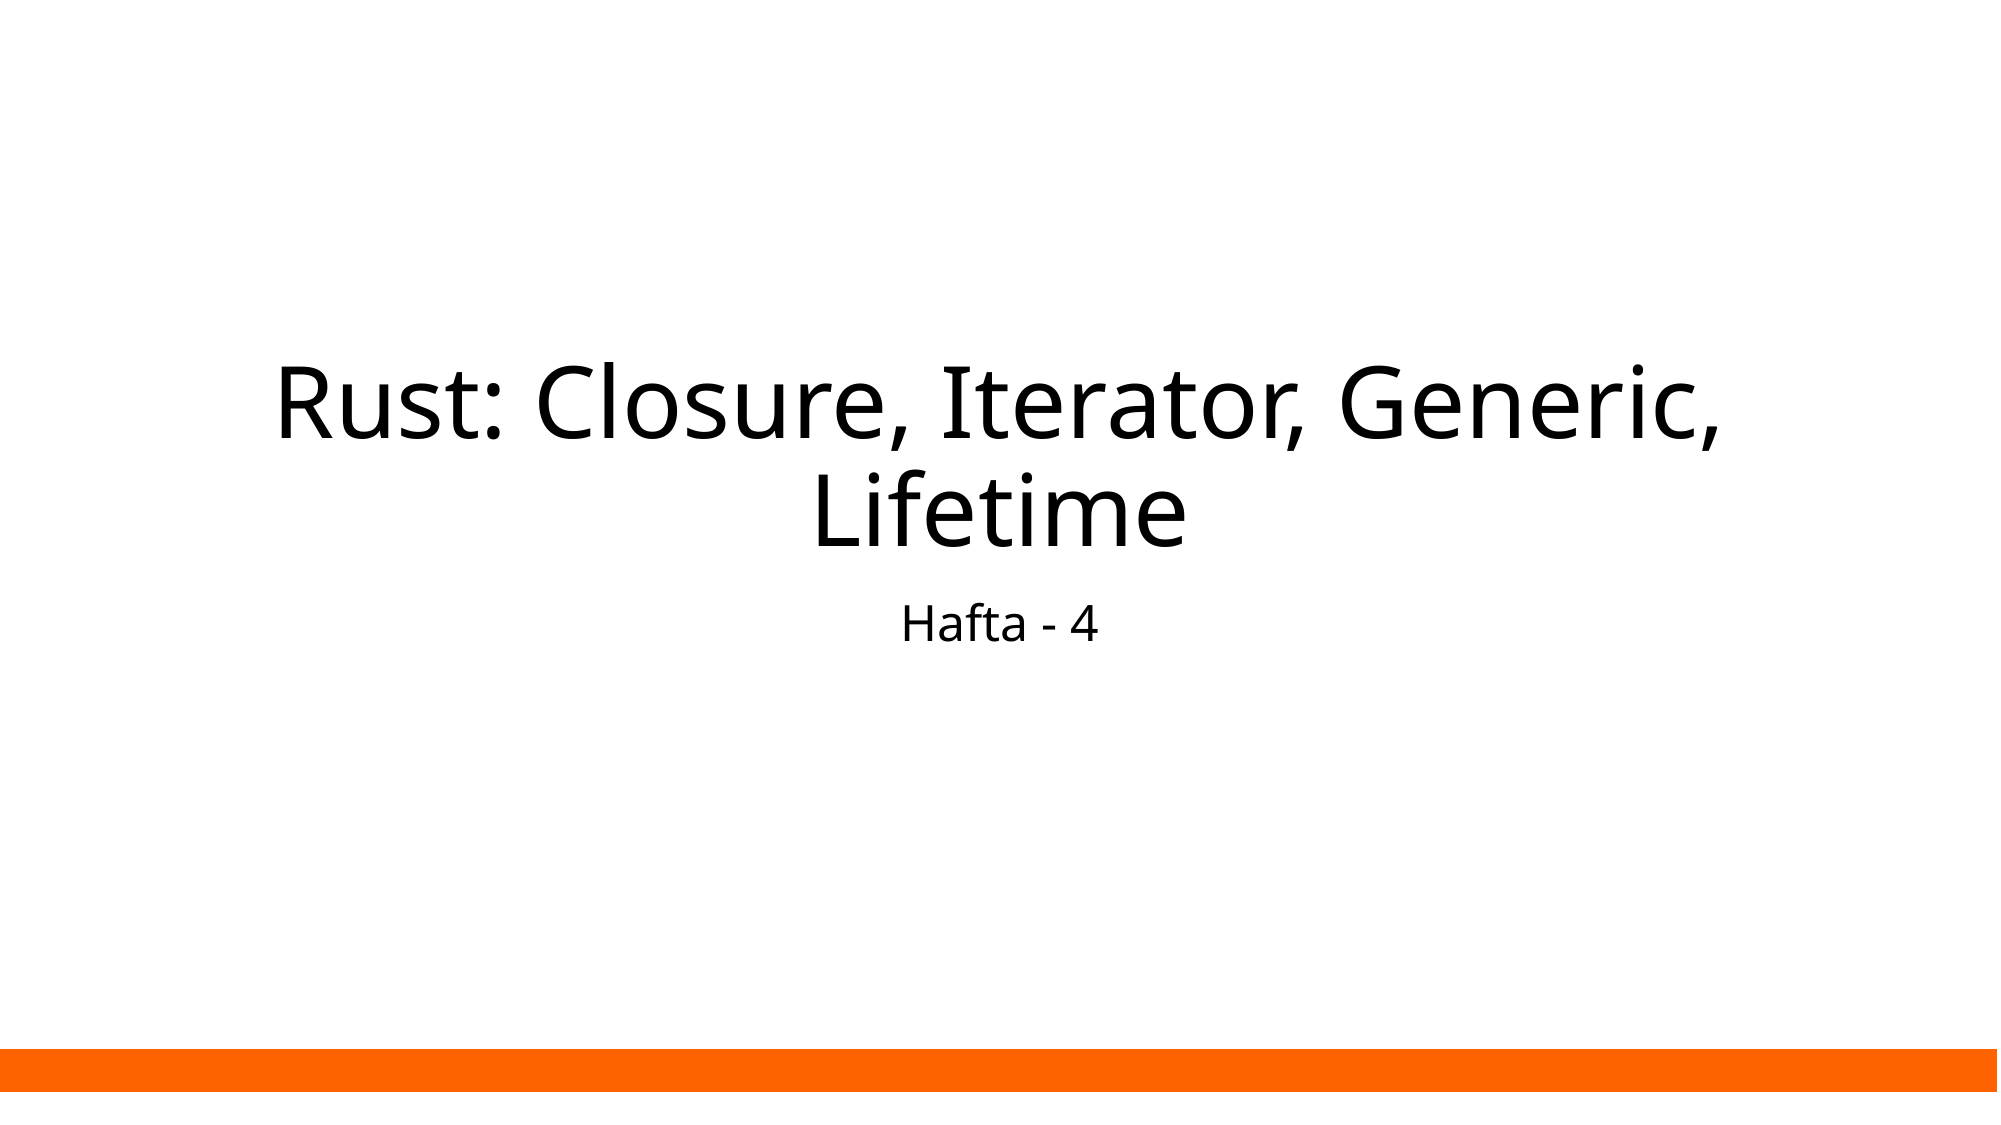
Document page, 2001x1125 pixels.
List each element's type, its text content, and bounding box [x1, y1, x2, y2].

subtitle Hafta - 4 [249, 590, 1750, 863]
text_box [0, 1049, 1997, 1092]
title Rust: Closure, Iterator, Generic, Lifetime [249, 184, 1750, 576]
